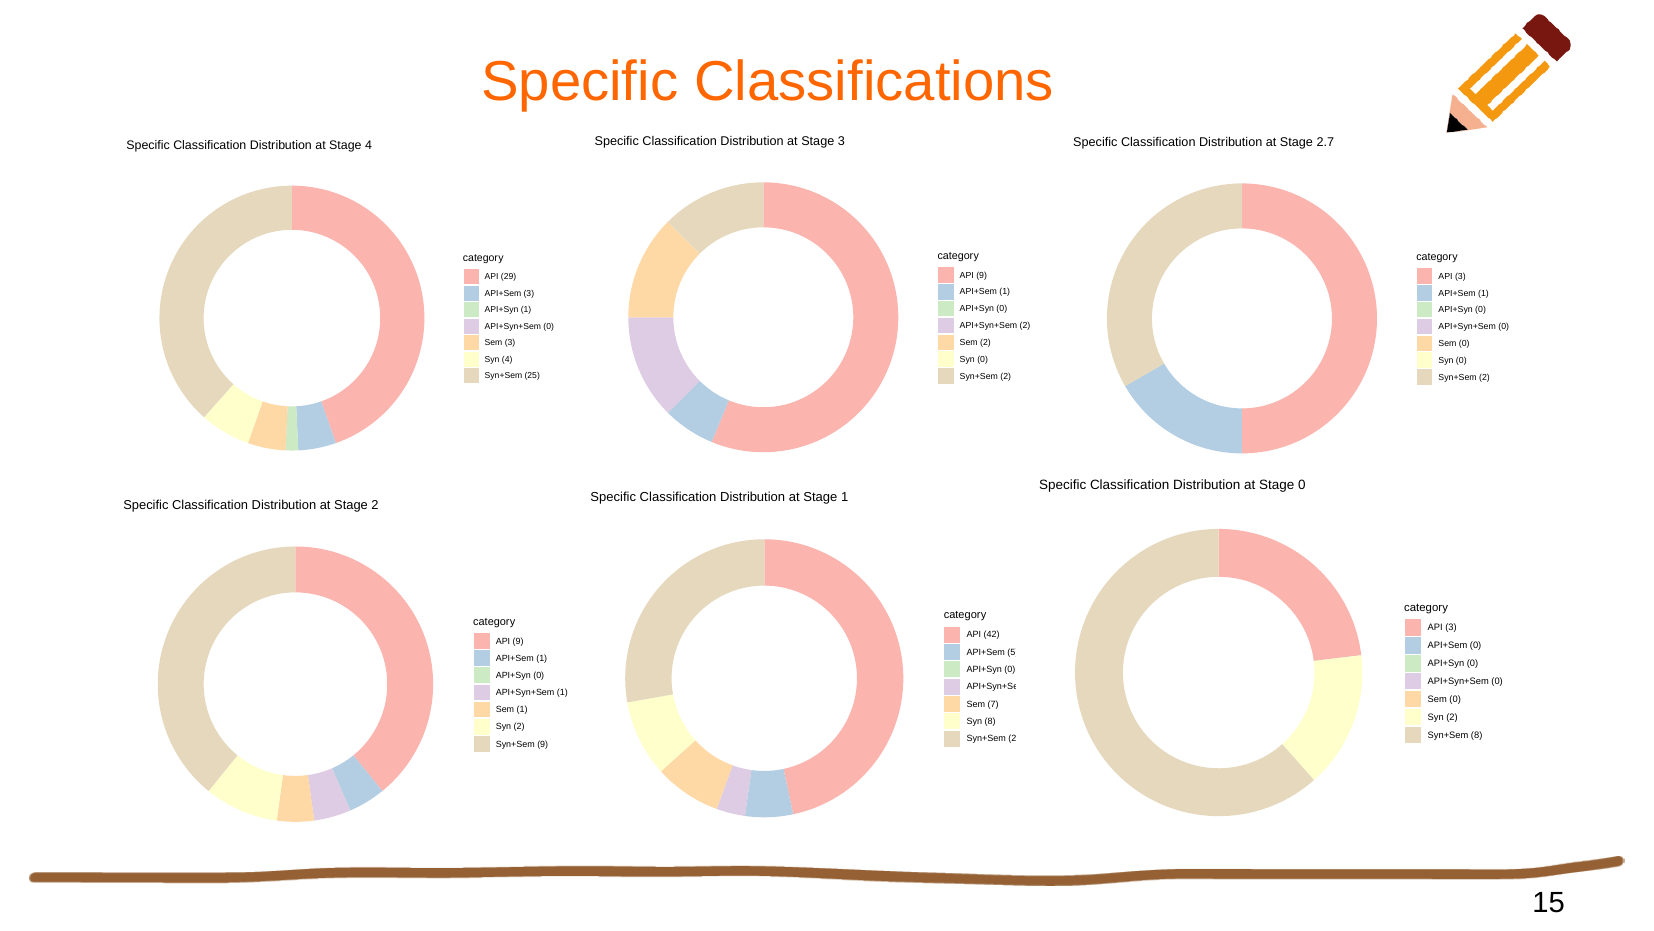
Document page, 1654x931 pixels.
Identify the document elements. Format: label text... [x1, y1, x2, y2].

picture [29, 14, 1625, 886]
title Specific Classifications [88, 29, 1447, 133]
picture [118, 131, 1034, 484]
